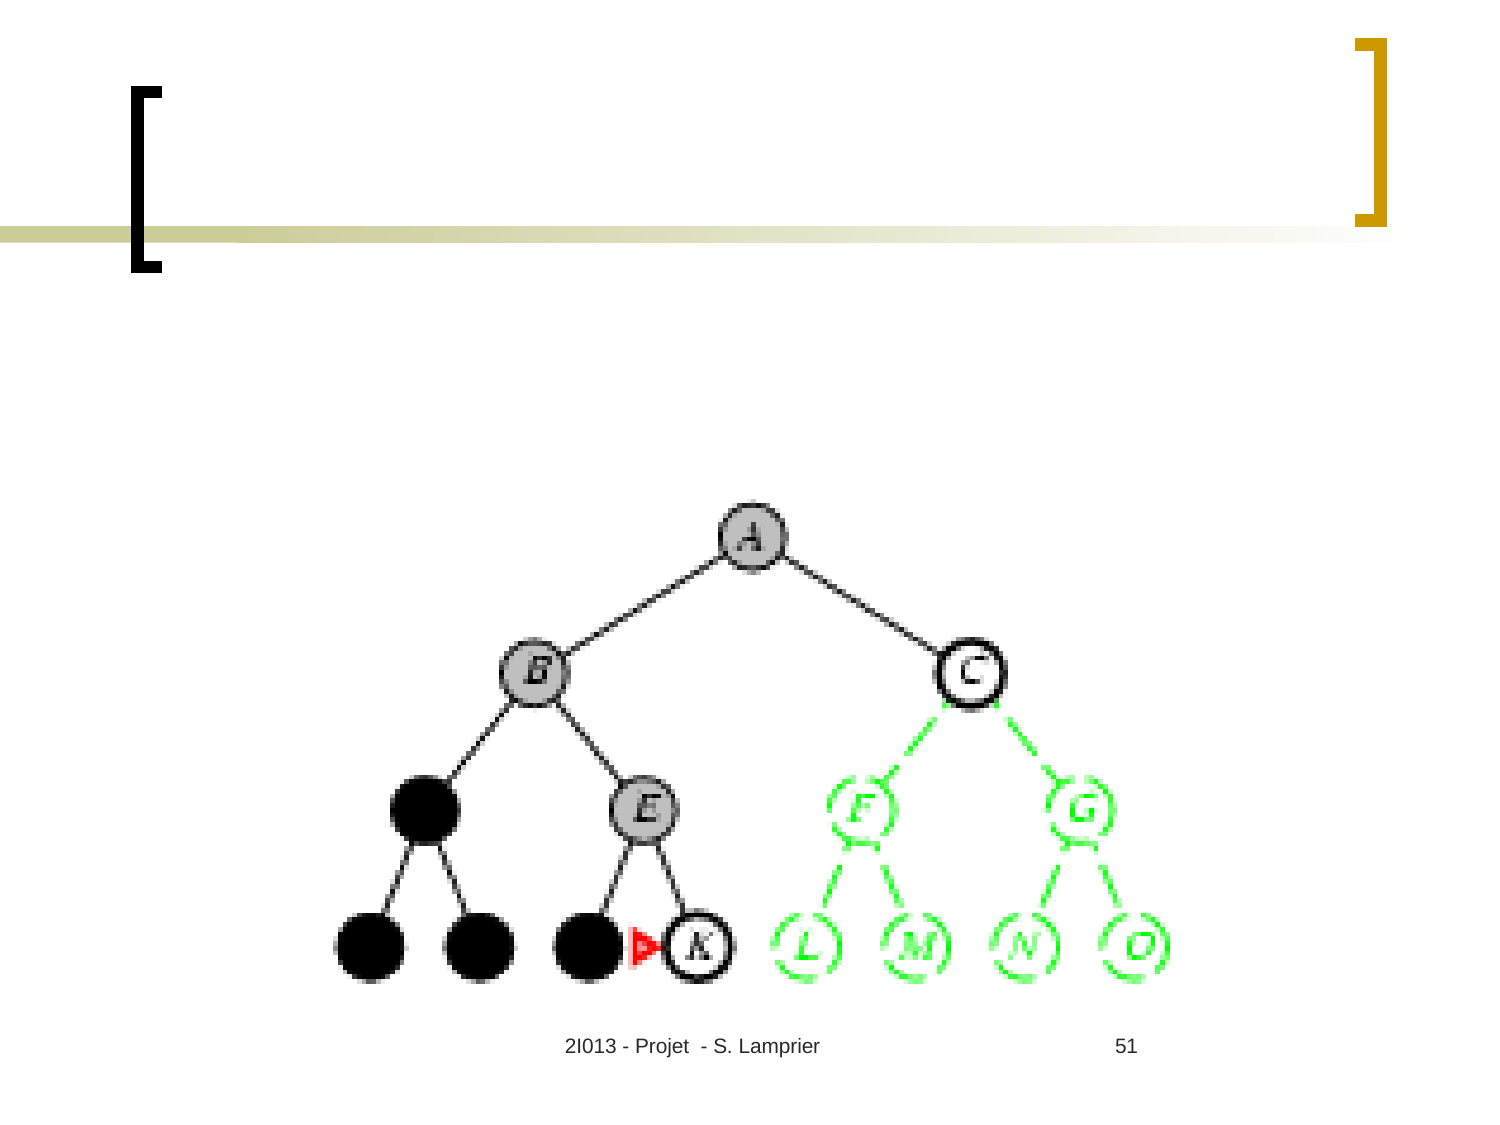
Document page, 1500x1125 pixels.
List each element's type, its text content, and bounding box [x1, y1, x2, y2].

slide_number <numéro> [1100, 1025, 1413, 1100]
picture [324, 499, 1175, 994]
footer 2I013 - Projet - S. Lamprier [549, 1025, 1025, 1100]
